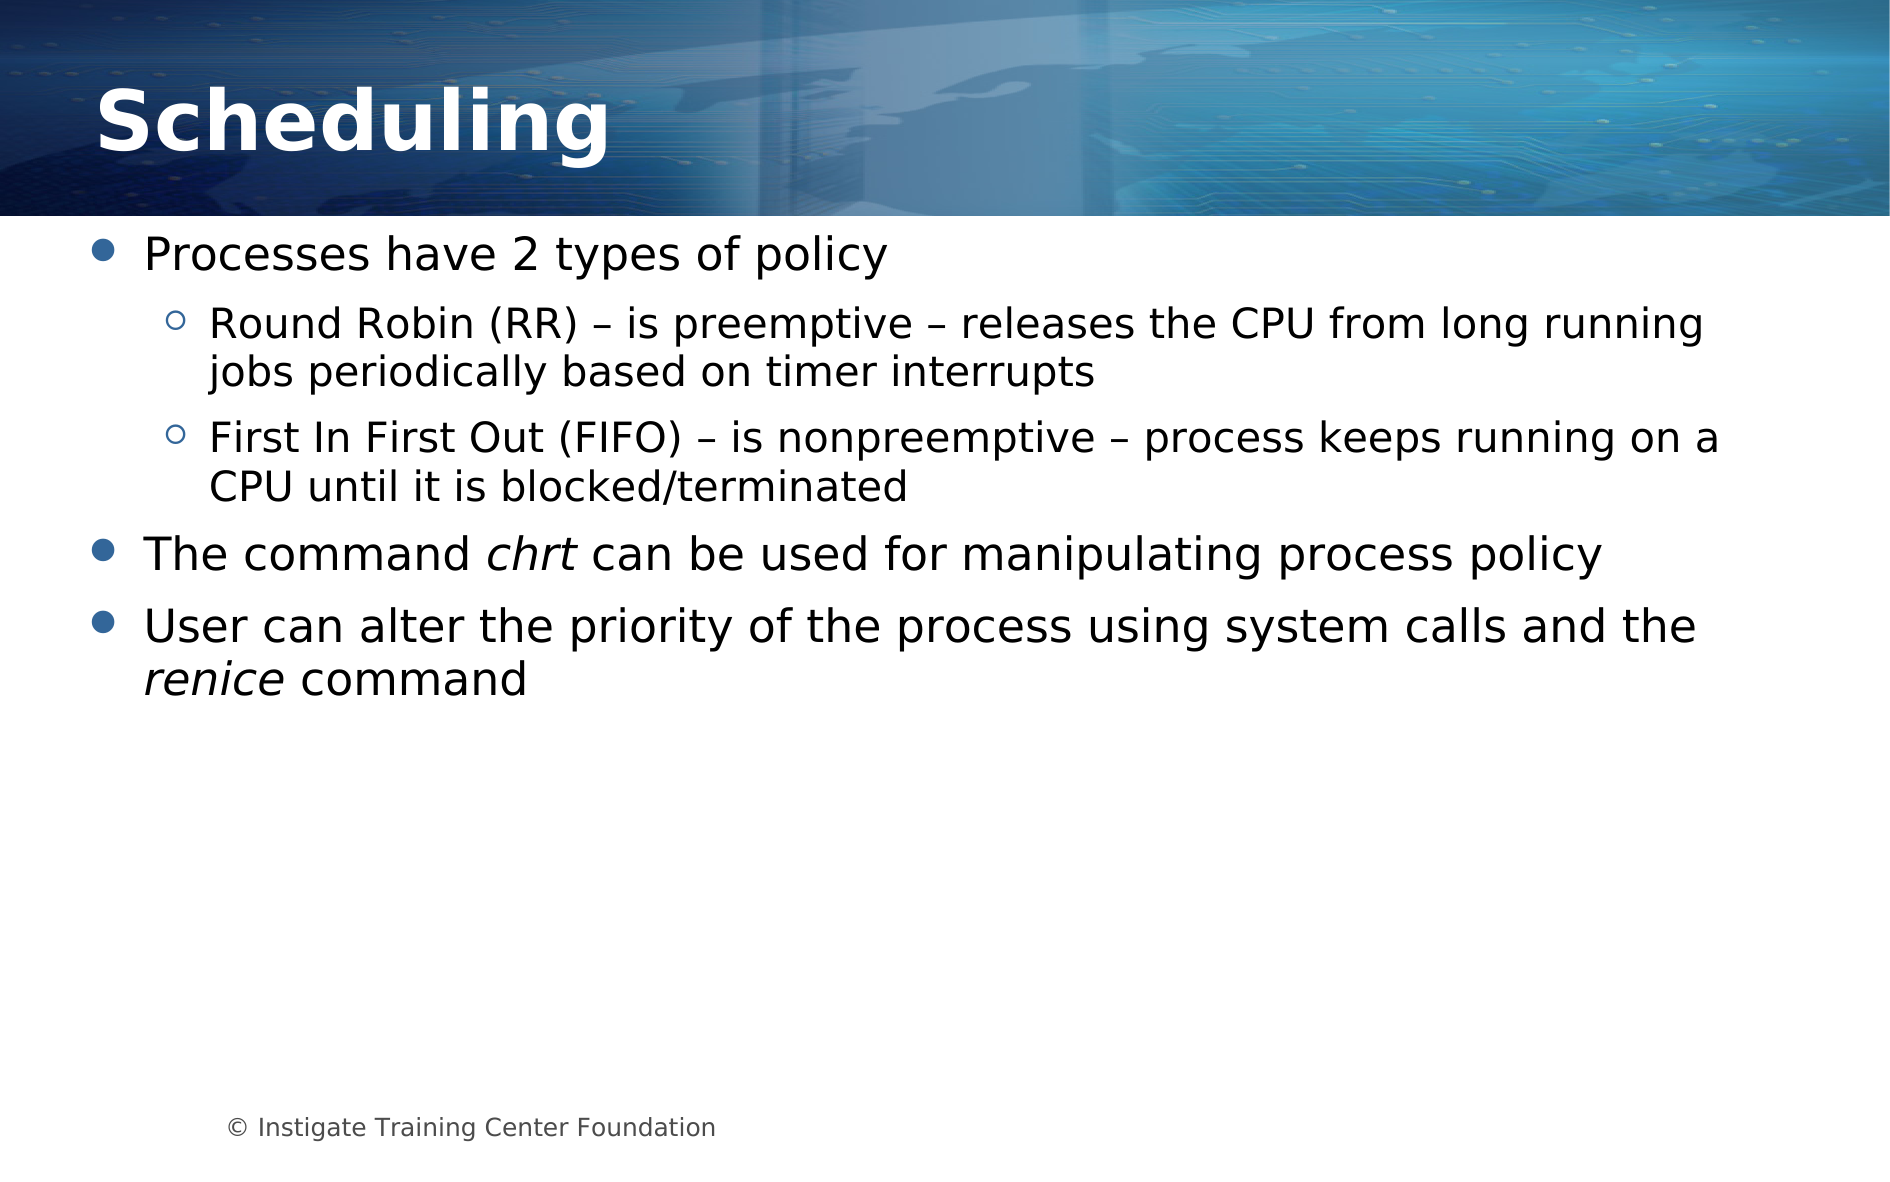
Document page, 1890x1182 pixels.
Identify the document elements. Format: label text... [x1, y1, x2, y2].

title Scheduling [94, 47, 1793, 217]
picture [0, 0, 1890, 216]
list Processes have 2 types of policy Round Robin (RR) – is preemptive – releases the CPU from long running jobs periodically based on timer interrupts First In First Out (FIFO) – is nonpreemptive – process keeps running on a CPU until it is blocked/terminated The command chrt can be used for manipulating process policy User can alter the priority of the process using system calls and the renice command [88, 228, 1788, 914]
